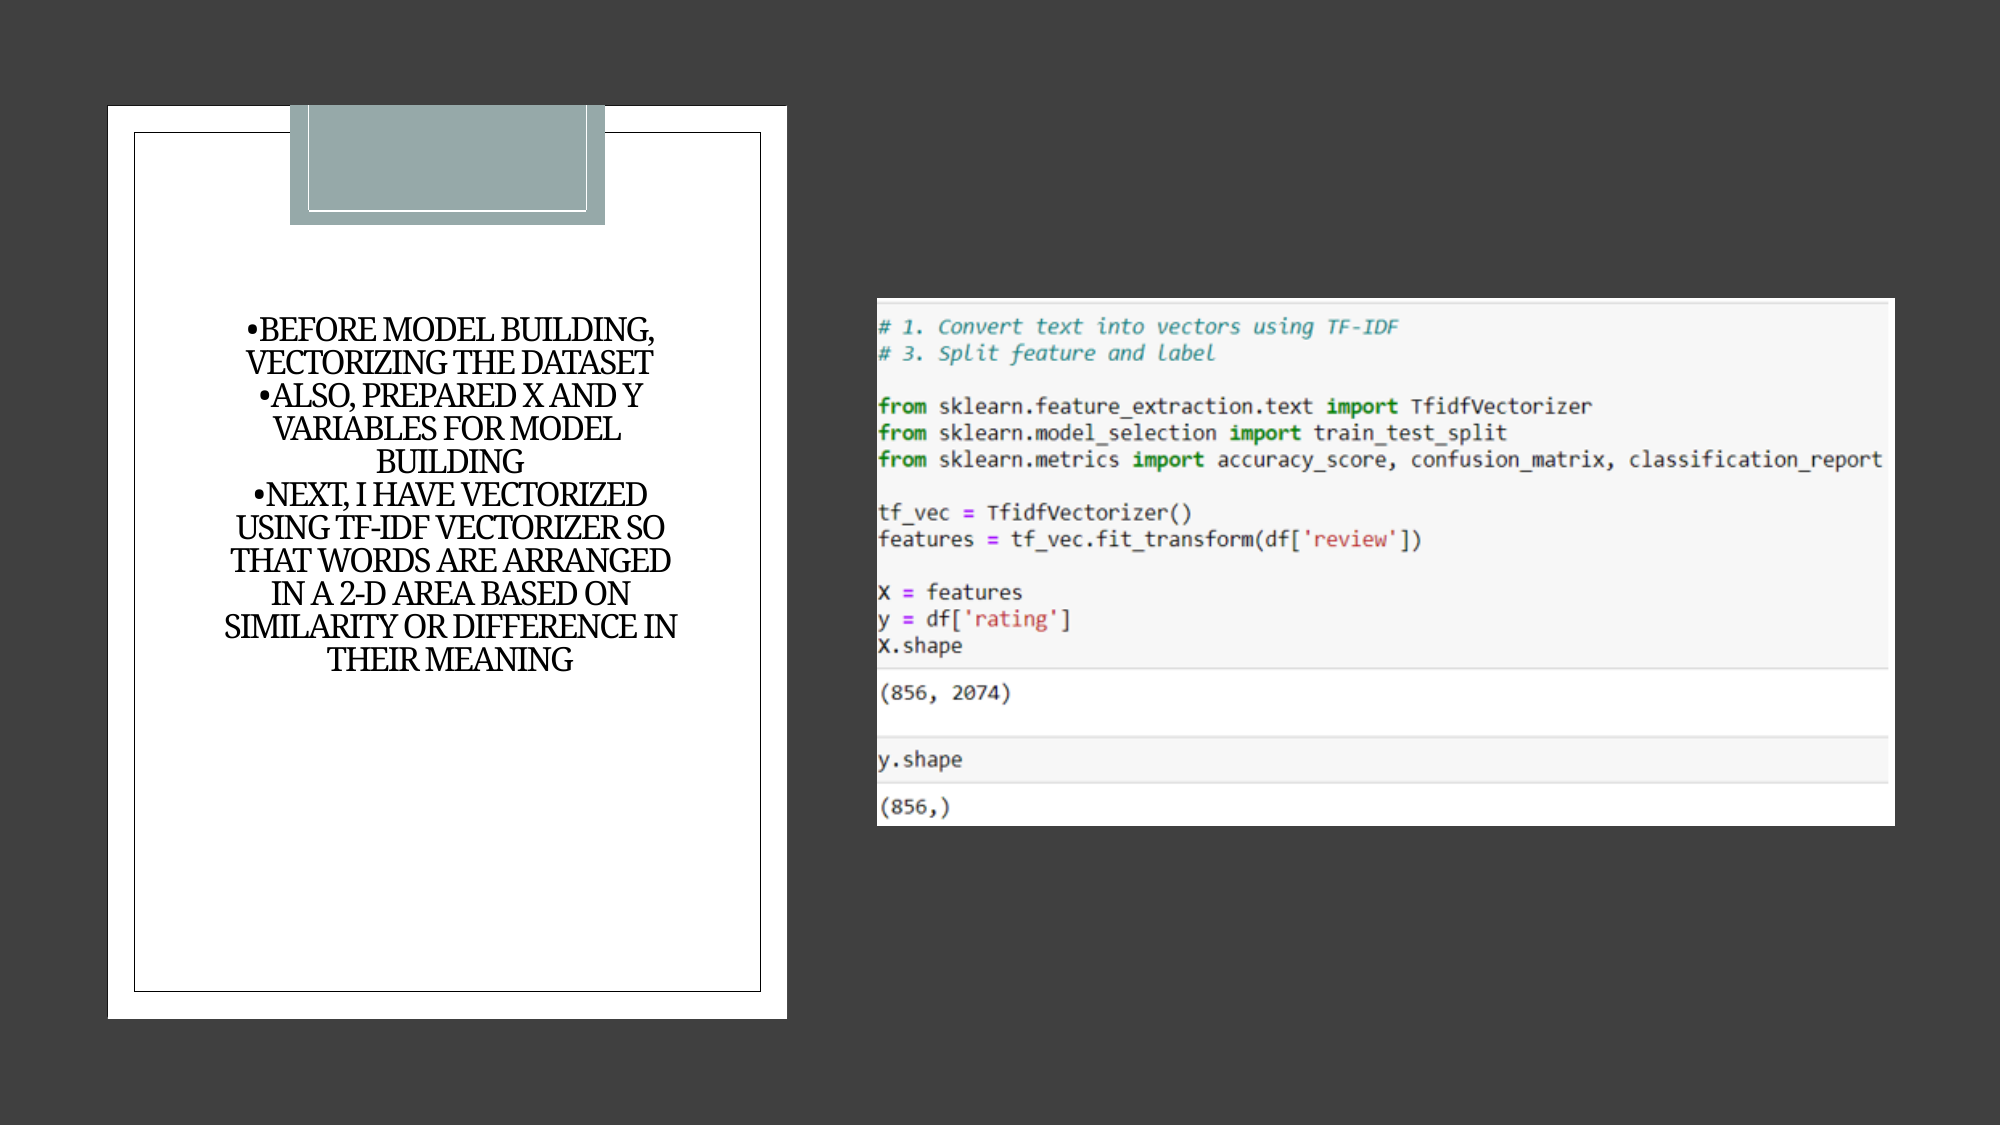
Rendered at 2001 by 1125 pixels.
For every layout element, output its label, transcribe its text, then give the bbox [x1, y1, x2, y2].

title •Before Model Building, Vectorizing the dataset •Also, prepared X and y variables for model building •Next, I have vectorized using tf-idf vectorizer so that words are arranged in a 2-d area based on similarity or difference in their meaning [206, 255, 695, 771]
picture [877, 298, 1895, 826]
text_box [0, 0, 2000, 1125]
